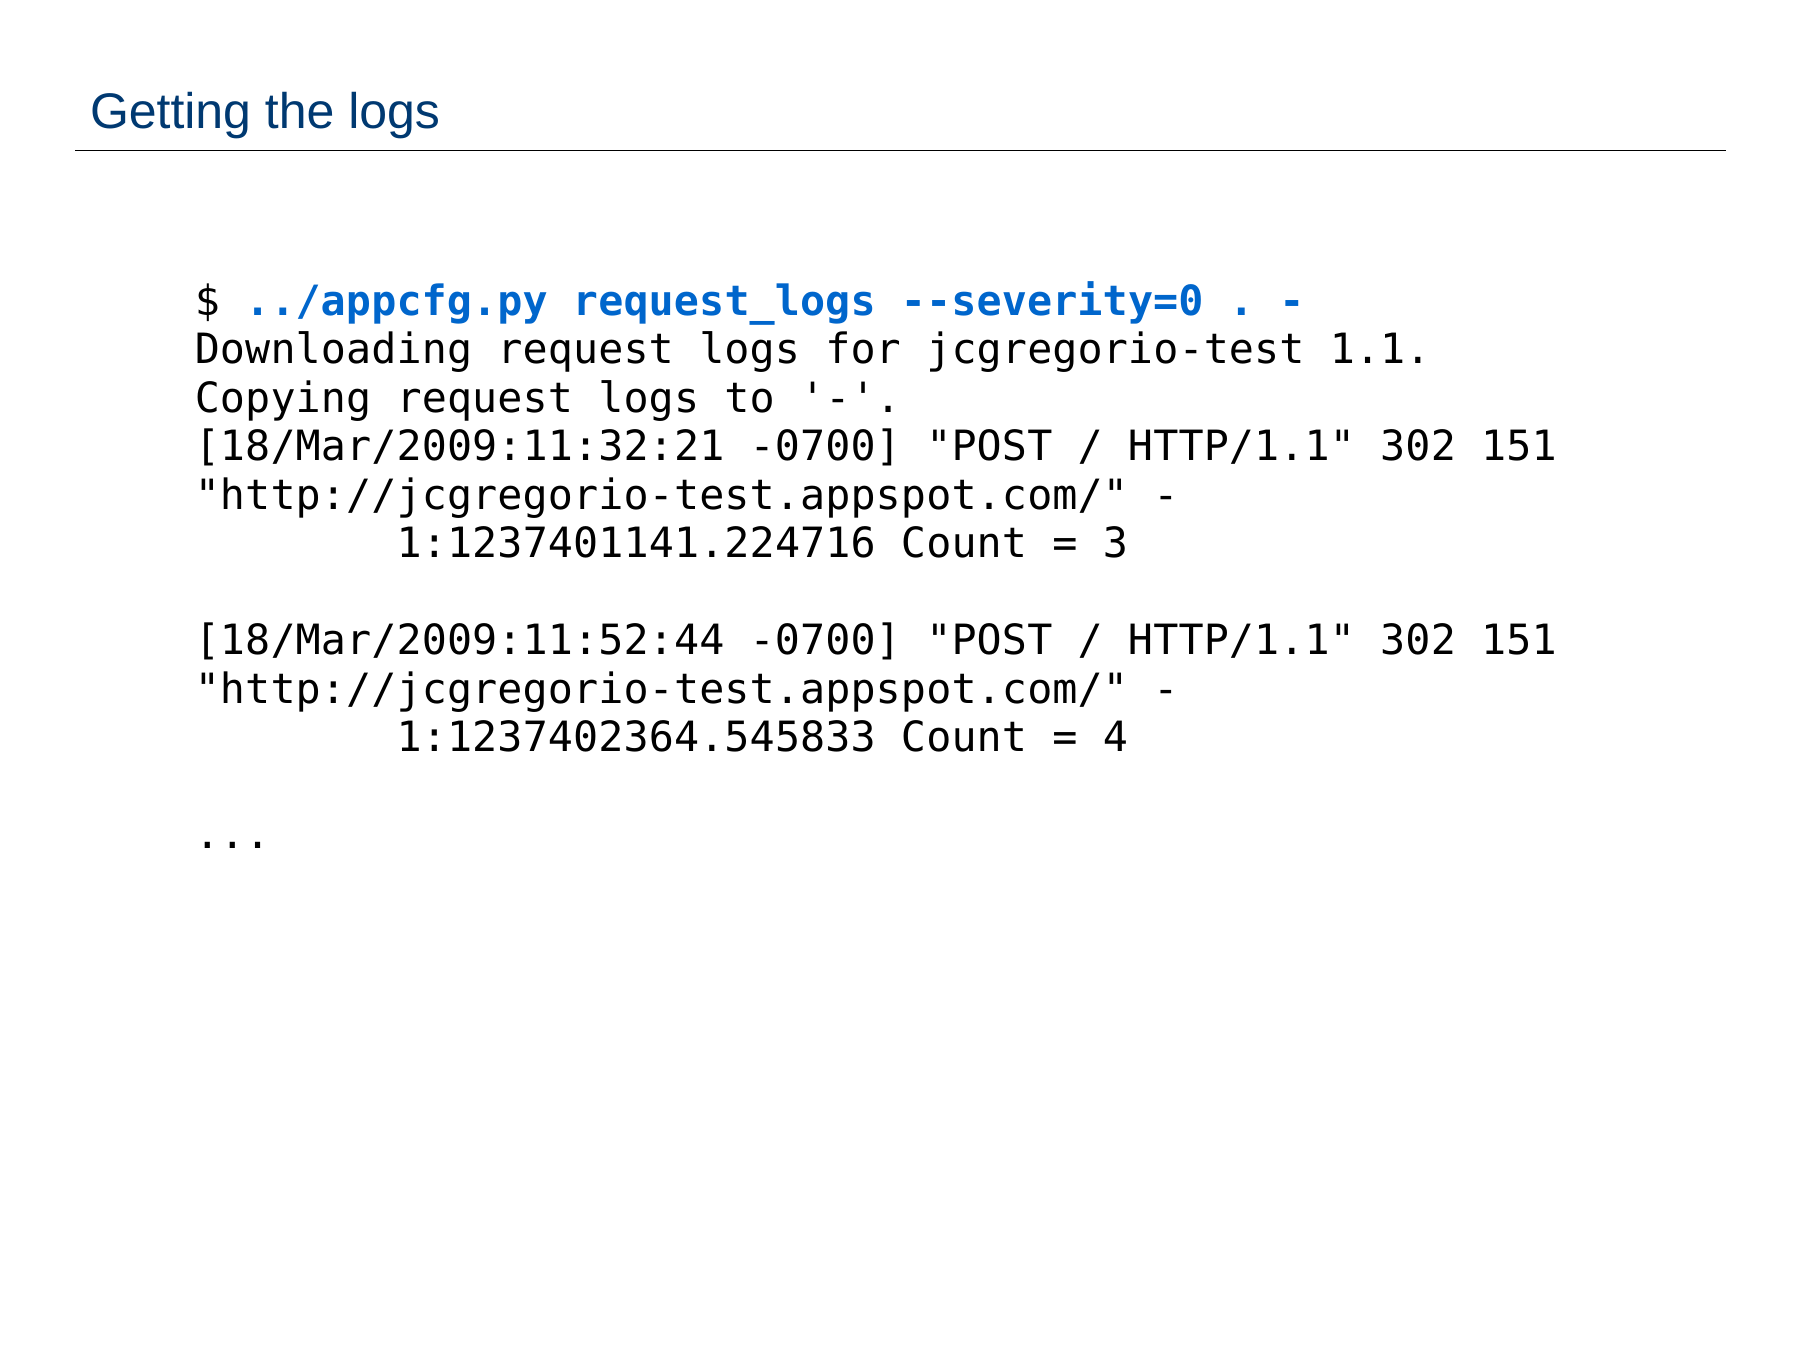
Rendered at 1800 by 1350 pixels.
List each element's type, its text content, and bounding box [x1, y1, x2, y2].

title Getting the logs [90, 38, 1711, 147]
text_box $ ../appcfg.py request_logs --severity=0 . - Downloading request logs for jcgregorio-test 1.1. Copying request logs to '-'. [18/Mar/2009:11:32:21 -0700] "POST / HTTP/1.1" 302 151 "http://jcgregorio-test.appspot.com/" - 1:1237401141.224716 Count = 3 [18/Mar/2009:11:52:44 -0700] "POST / HTTP/1.1" 302 151 "http://jcgregorio-test.appspot.com/" - 1:1237402364.545833 Count = 4 ... [179, 269, 1800, 1236]
